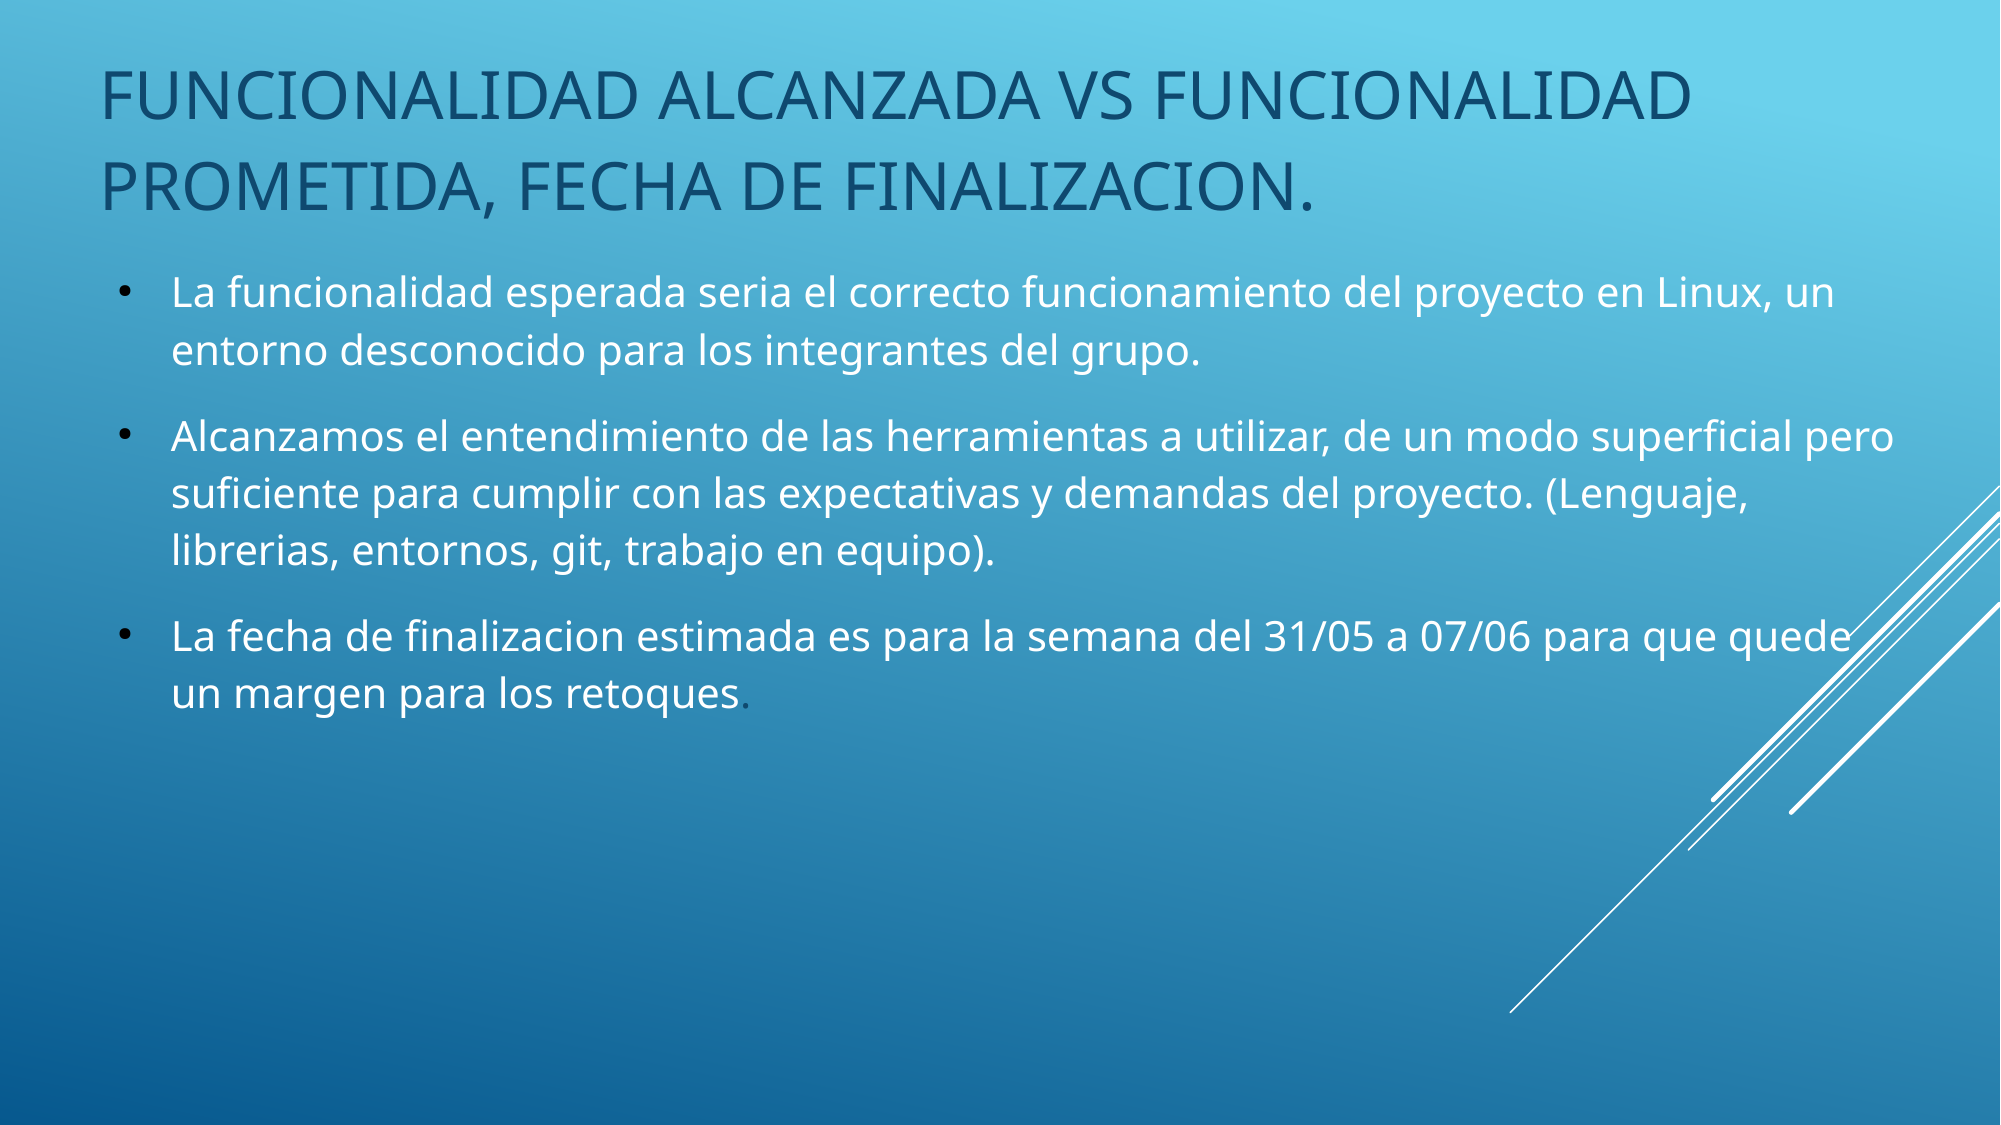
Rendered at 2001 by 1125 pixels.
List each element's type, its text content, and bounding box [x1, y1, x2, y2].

title FUNCIONALIDAD ALCANZADA VS FUNCIONALIDAD PROMETIDA, FECHA DE FINALIZACION. [99, 44, 1900, 233]
list La funcionalidad esperada seria el correcto funcionamiento del proyecto en Linux, un entorno desconocido para los integrantes del grupo. Alcanzamos el entendimiento de las herramientas a utilizar, de un modo superficial pero suficiente para cumplir con las expectativas y demandas del proyecto. (Lenguaje, librerias, entornos, git, trabajo en equipo). La fecha de finalizacion estimada es para la semana del 31/05 a 07/06 para que quede un margen para los retoques. [99, 263, 1900, 916]
